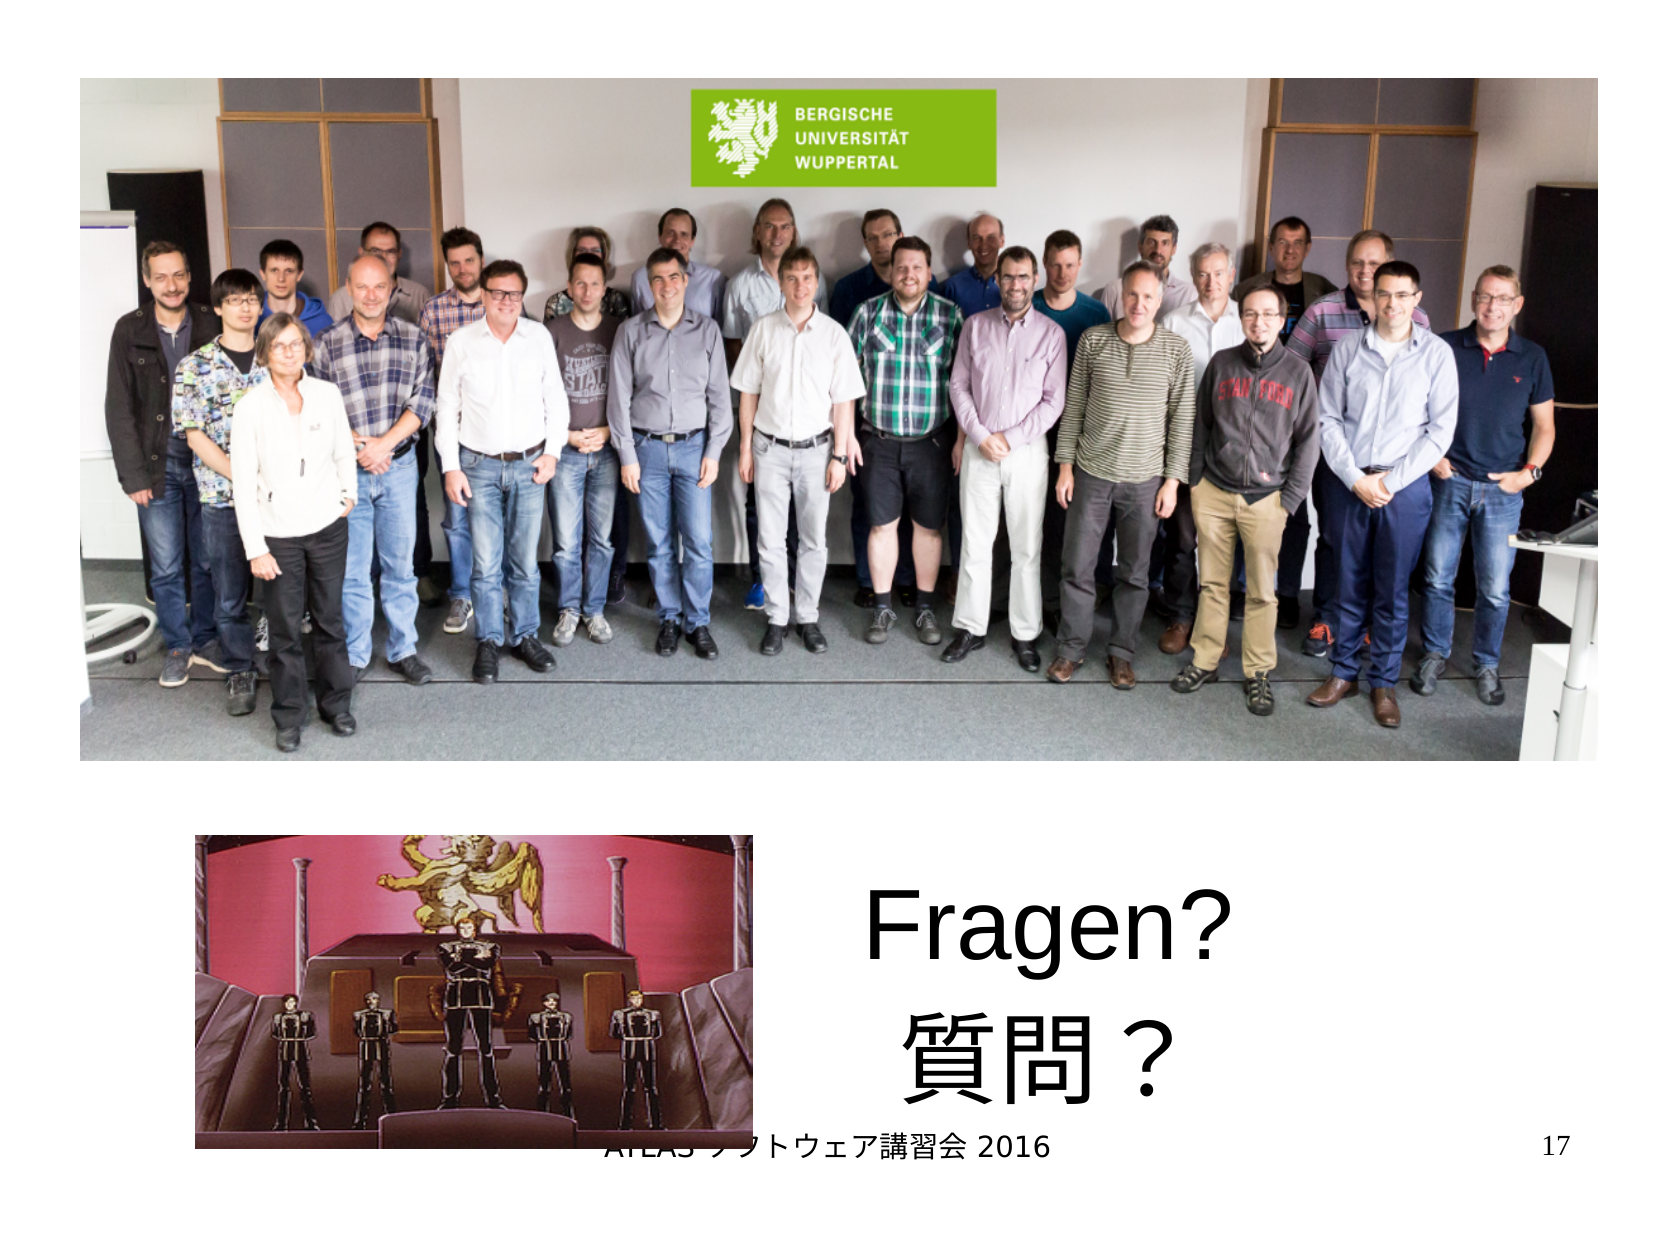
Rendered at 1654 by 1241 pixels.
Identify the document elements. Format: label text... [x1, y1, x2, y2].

subtitle Fragen? 質問？ [753, 856, 1443, 1138]
picture [80, 78, 1598, 761]
picture [195, 835, 753, 1149]
